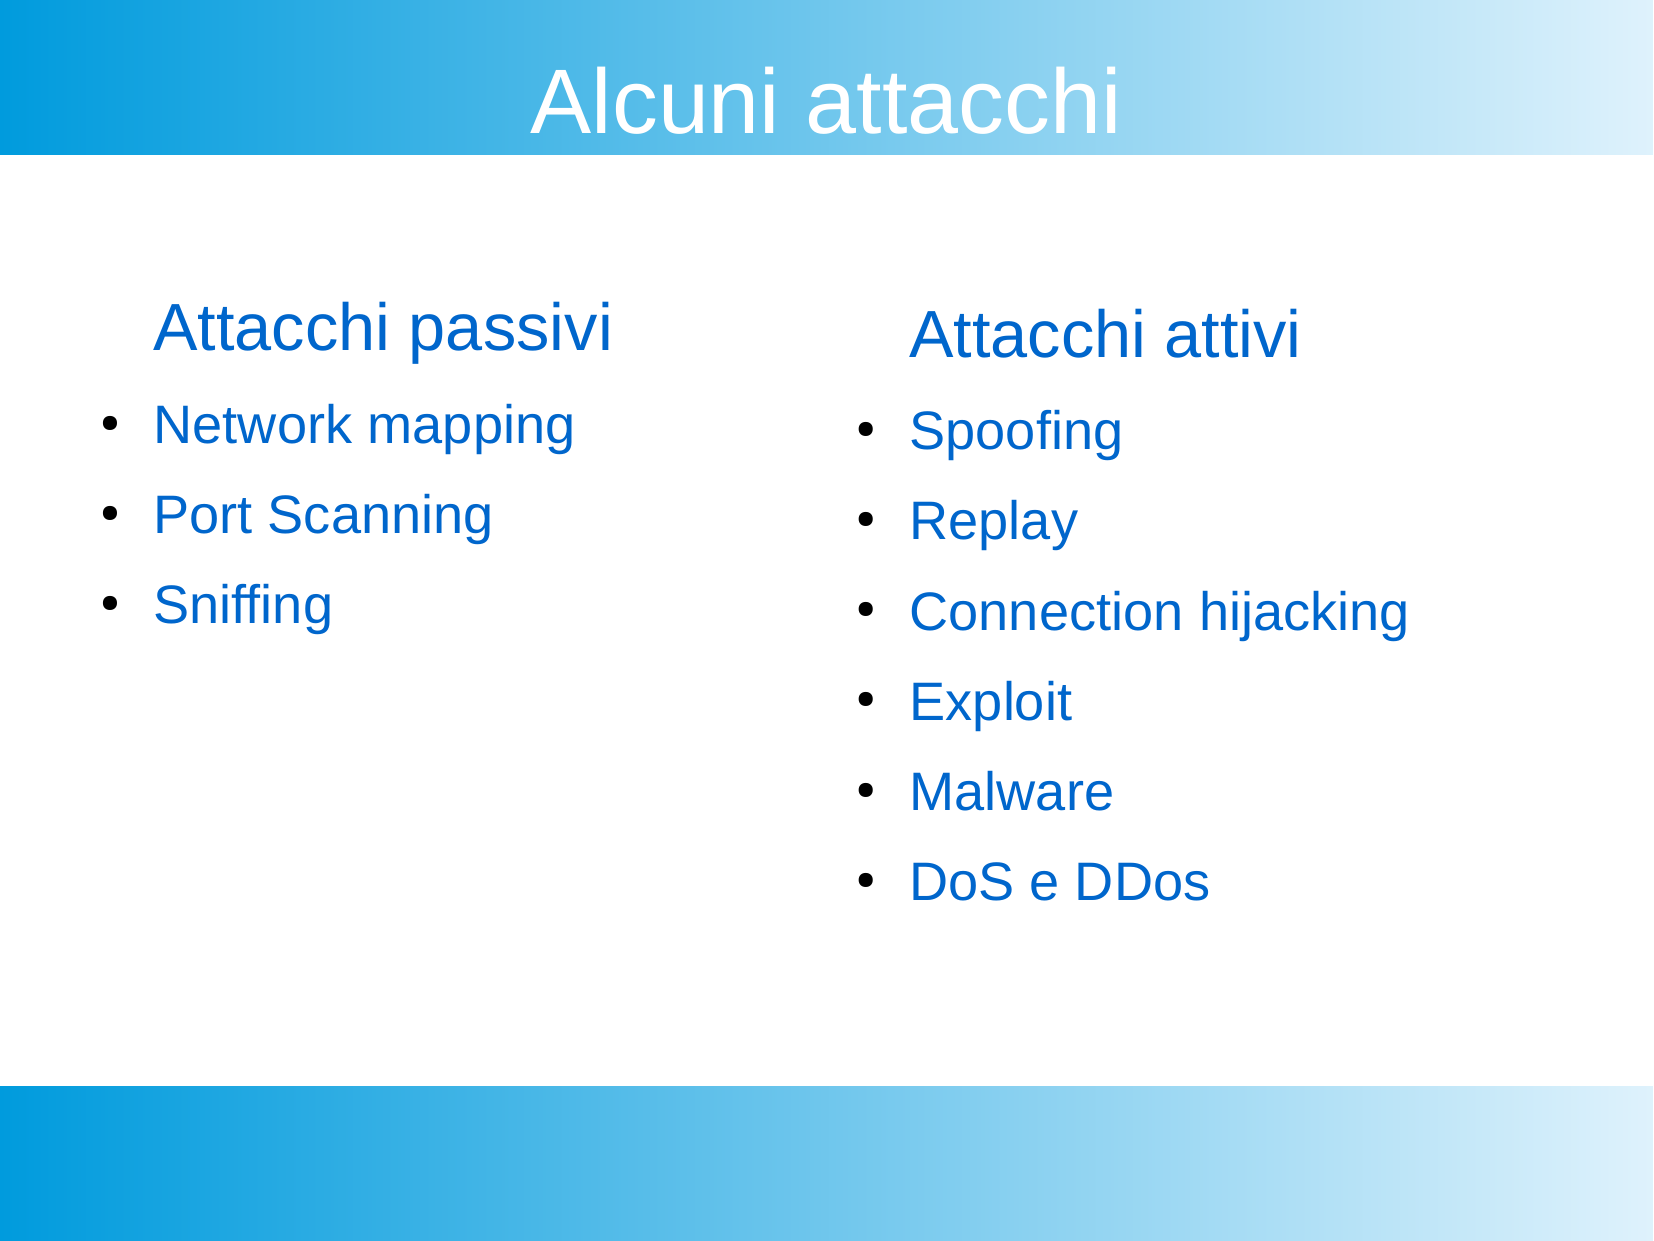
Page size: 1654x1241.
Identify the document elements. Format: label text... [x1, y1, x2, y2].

list Attacchi passivi Network mapping Port Scanning Sniffing [82, 290, 839, 1010]
title Alcuni attacchi [82, 49, 1571, 155]
list Attacchi attivi Spoofing Replay Connection hijacking Exploit Malware DoS e DDos [838, 296, 1595, 1016]
